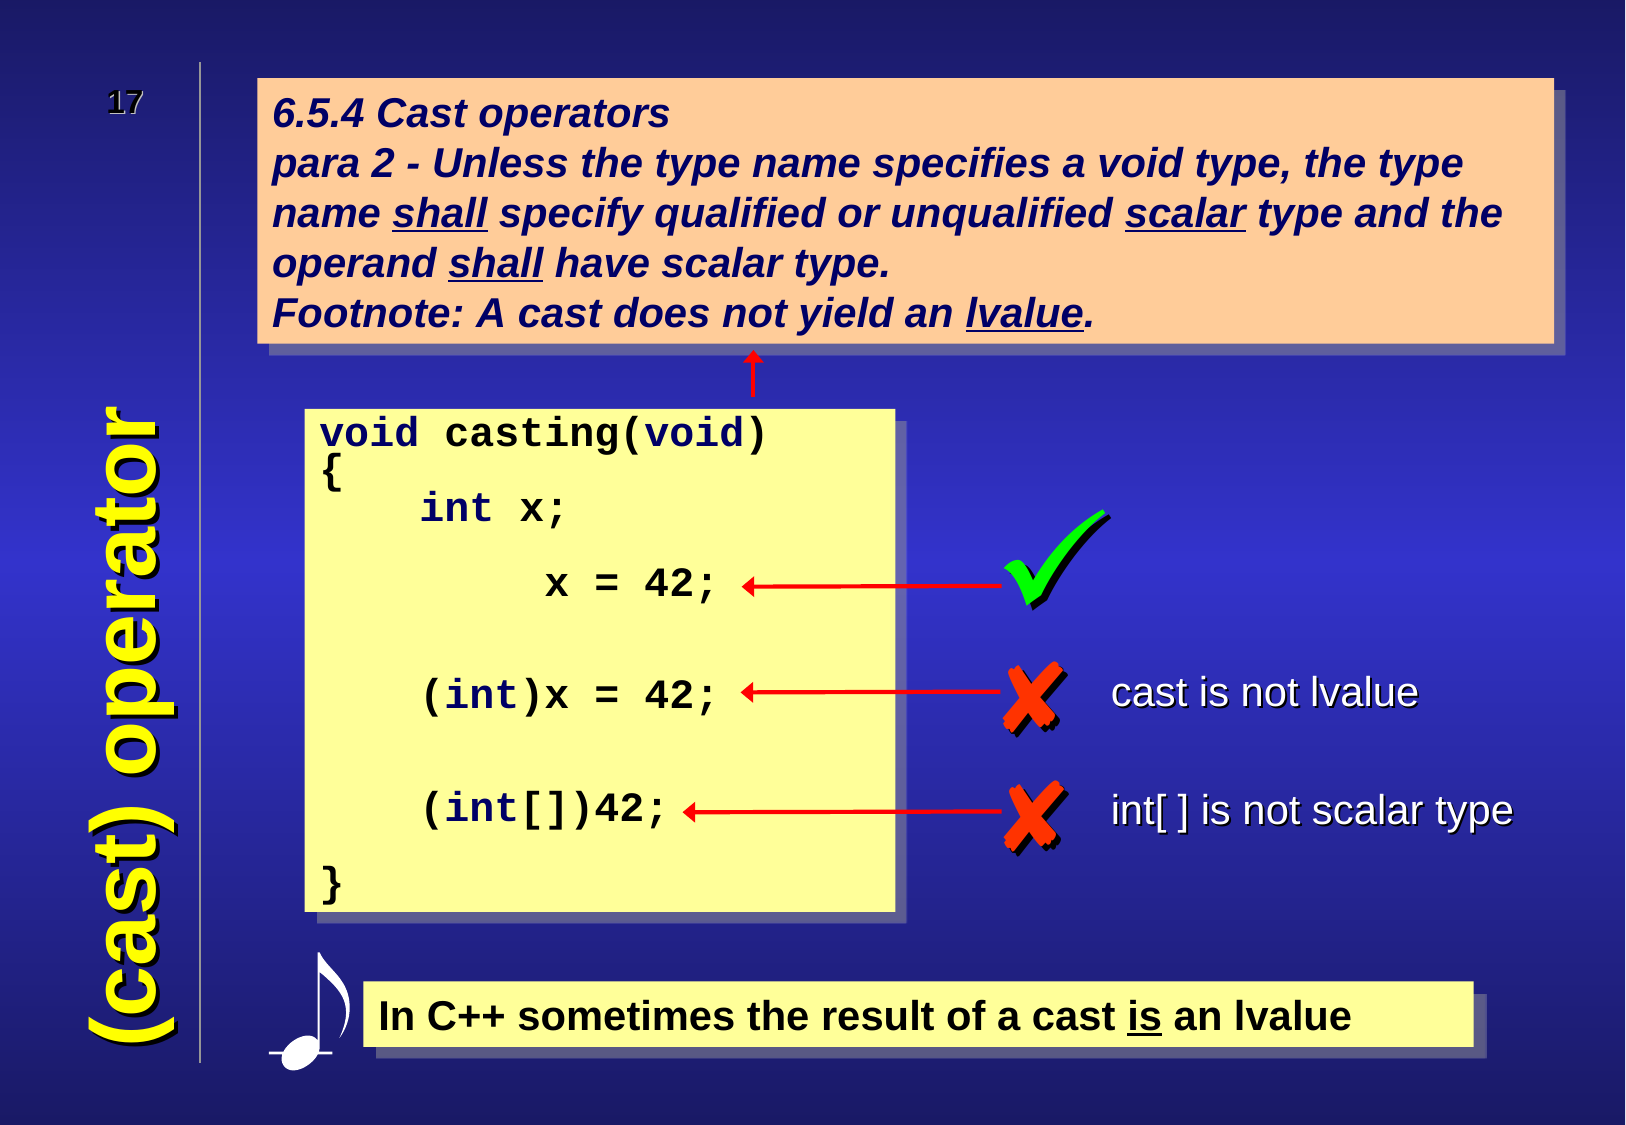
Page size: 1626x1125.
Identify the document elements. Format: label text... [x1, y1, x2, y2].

text_box [268, 952, 350, 1071]
text_box  [977, 728, 1180, 894]
text_box  [1026, 719, 1040, 728]
text_box  [976, 609, 1179, 775]
title (cast) operator [50, 187, 188, 1063]
text_box In C++ sometimes the result of a cast is an lvalue [363, 981, 1474, 1047]
text_box void casting(void) { int x; x = 42; (int)x = 42; (int[])42; } [304, 408, 896, 912]
text_box 6.5.4 Cast operators para 2 - Unless the type name specifies a void type, the type name shall specify qualified or unqualified scalar type and the operand shall have scalar type. Footnote: A cast does not yield an lvalue. [257, 78, 1555, 344]
text_box cast is not lvalue [1096, 657, 1451, 723]
text_box int[ ] is not scalar type [1096, 774, 1593, 841]
text_box  [977, 467, 1167, 609]
